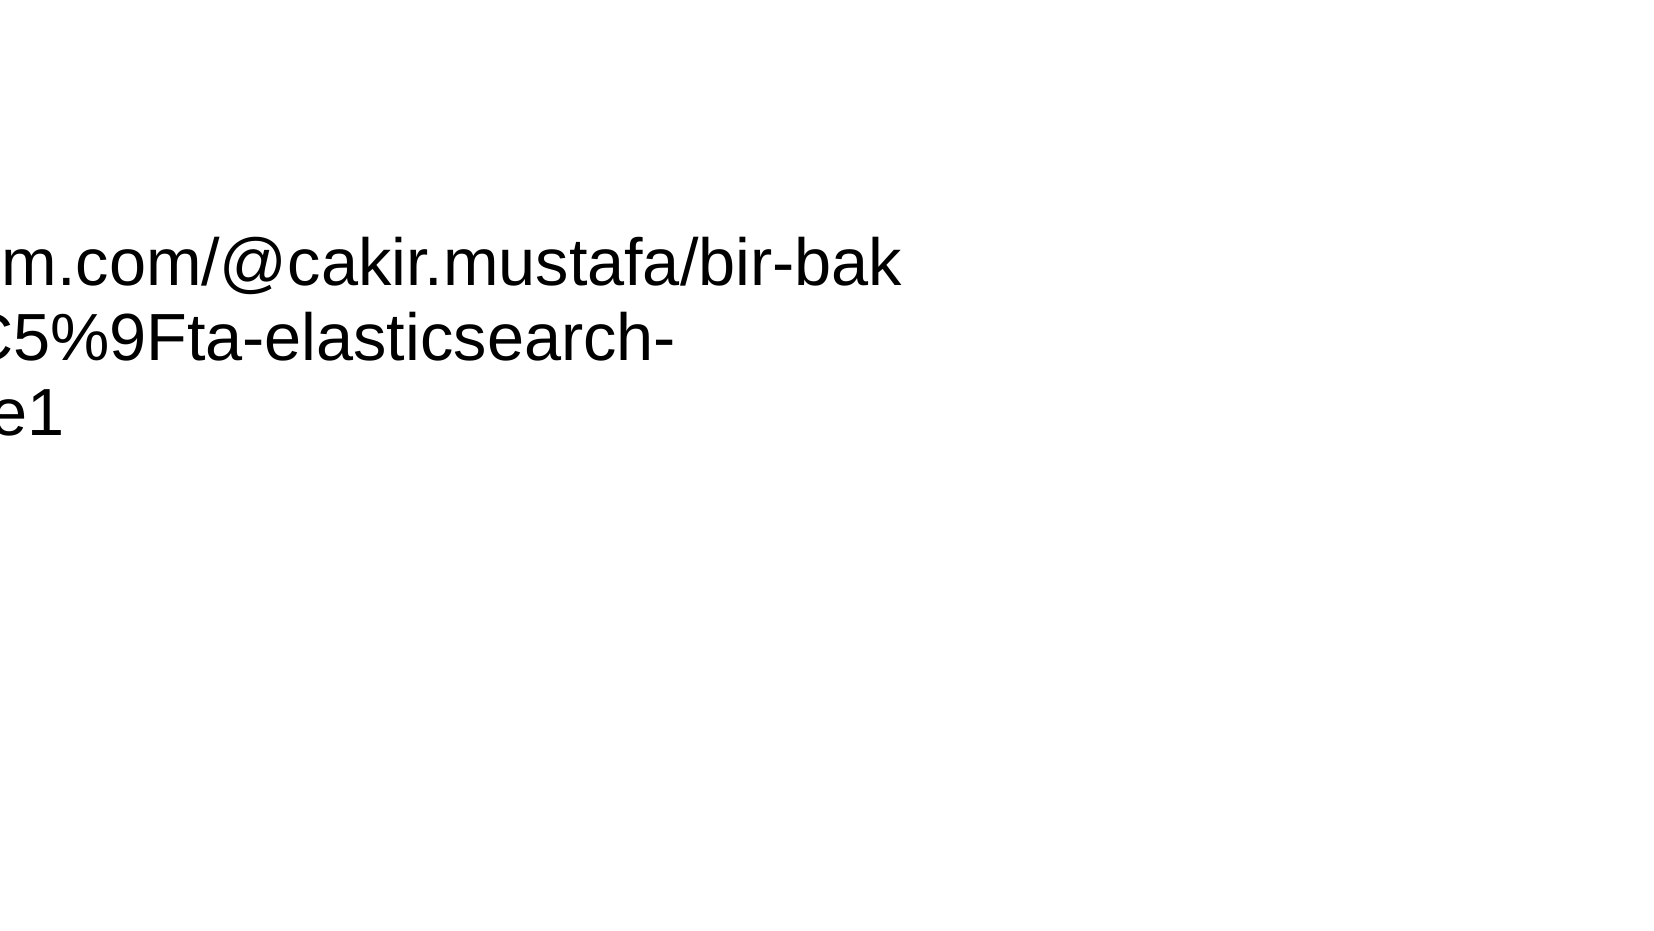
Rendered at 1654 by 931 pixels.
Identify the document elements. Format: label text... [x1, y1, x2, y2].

list https://medium.com/@cakir.mustafa/bir-bak%C4%B1%C5%9Fta-elasticsearch-2672e921a5e1 [0, 225, 1039, 765]
